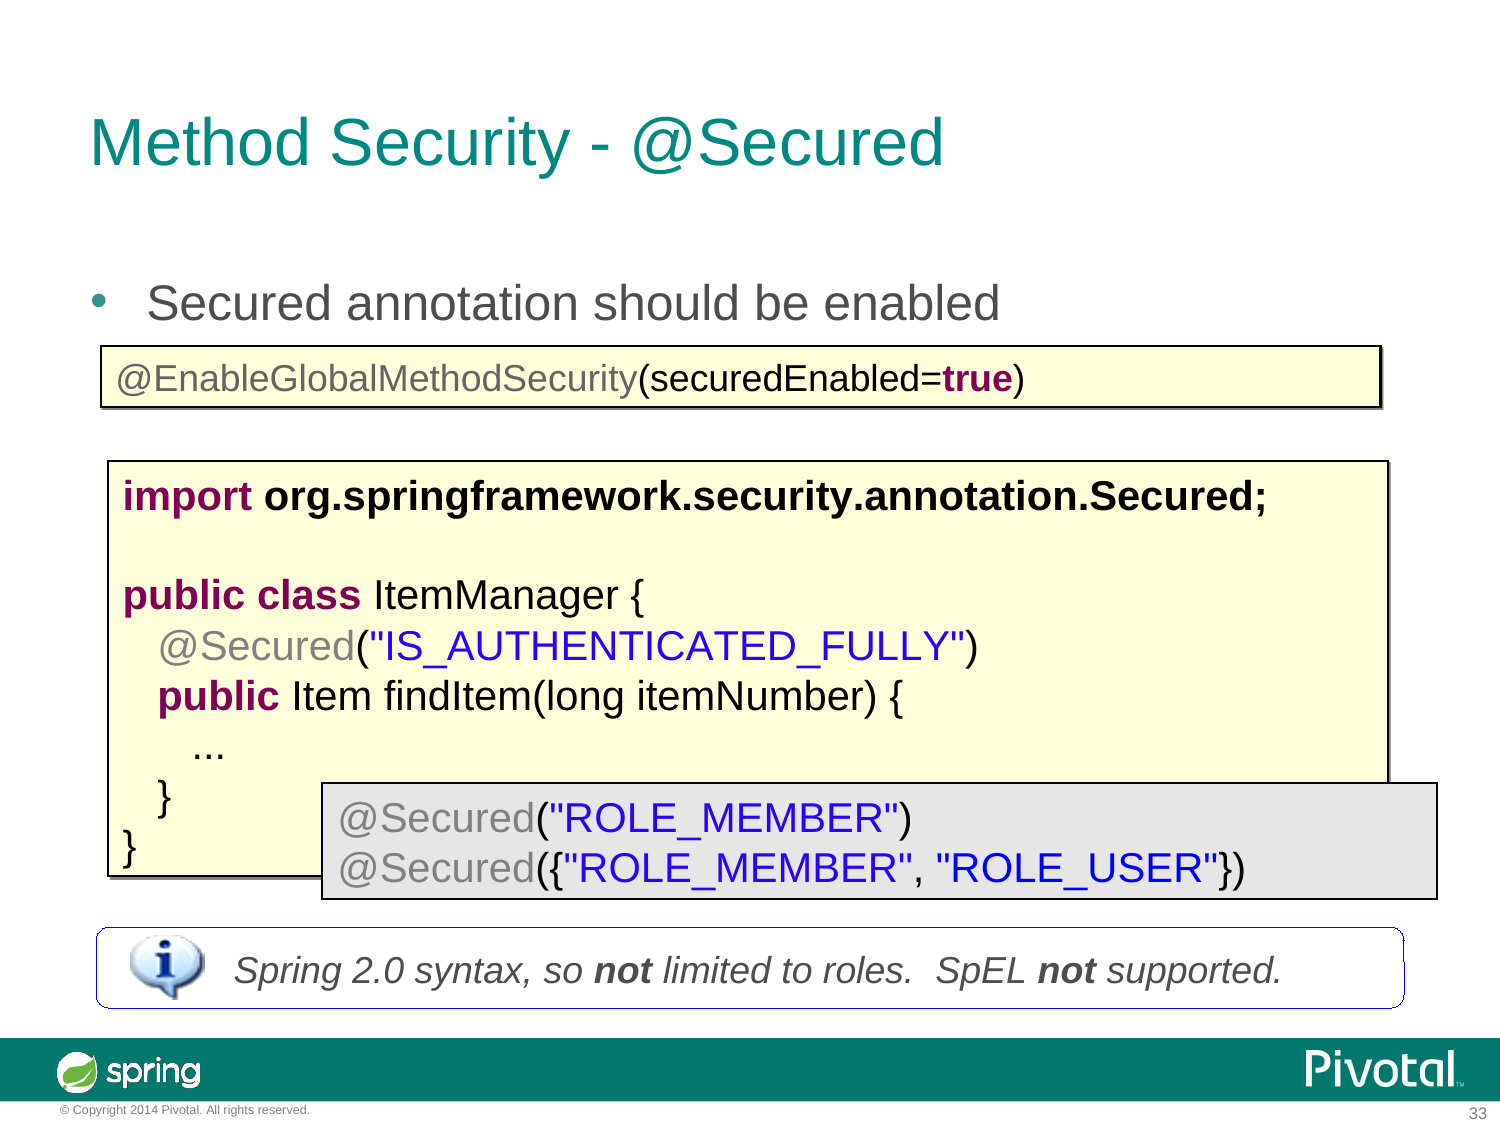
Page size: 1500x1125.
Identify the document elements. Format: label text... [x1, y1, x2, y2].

text_box Spring 2.0 syntax, so not limited to roles. SpEL not supported. [218, 938, 1357, 1000]
text_box import org.springframework.security.annotation.Secured; public class ItemManager { @Secured("IS_AUTHENTICATED_FULLY") public Item findItem(long itemNumber) { ... } } [108, 460, 1388, 877]
text_box [96, 927, 1405, 1009]
picture [1306, 1050, 1464, 1087]
picture [32, 1041, 210, 1103]
list Secured annotation should be enabled [75, 262, 1426, 1005]
title Method Security - @Secured [75, 45, 1426, 233]
text_box @Secured("ROLE_MEMBER") @Secured({"ROLE_MEMBER", "ROLE_USER"}) [322, 783, 1438, 899]
picture [130, 935, 205, 1000]
text_box @EnableGlobalMethodSecurity(securedEnabled=true) [100, 346, 1381, 407]
